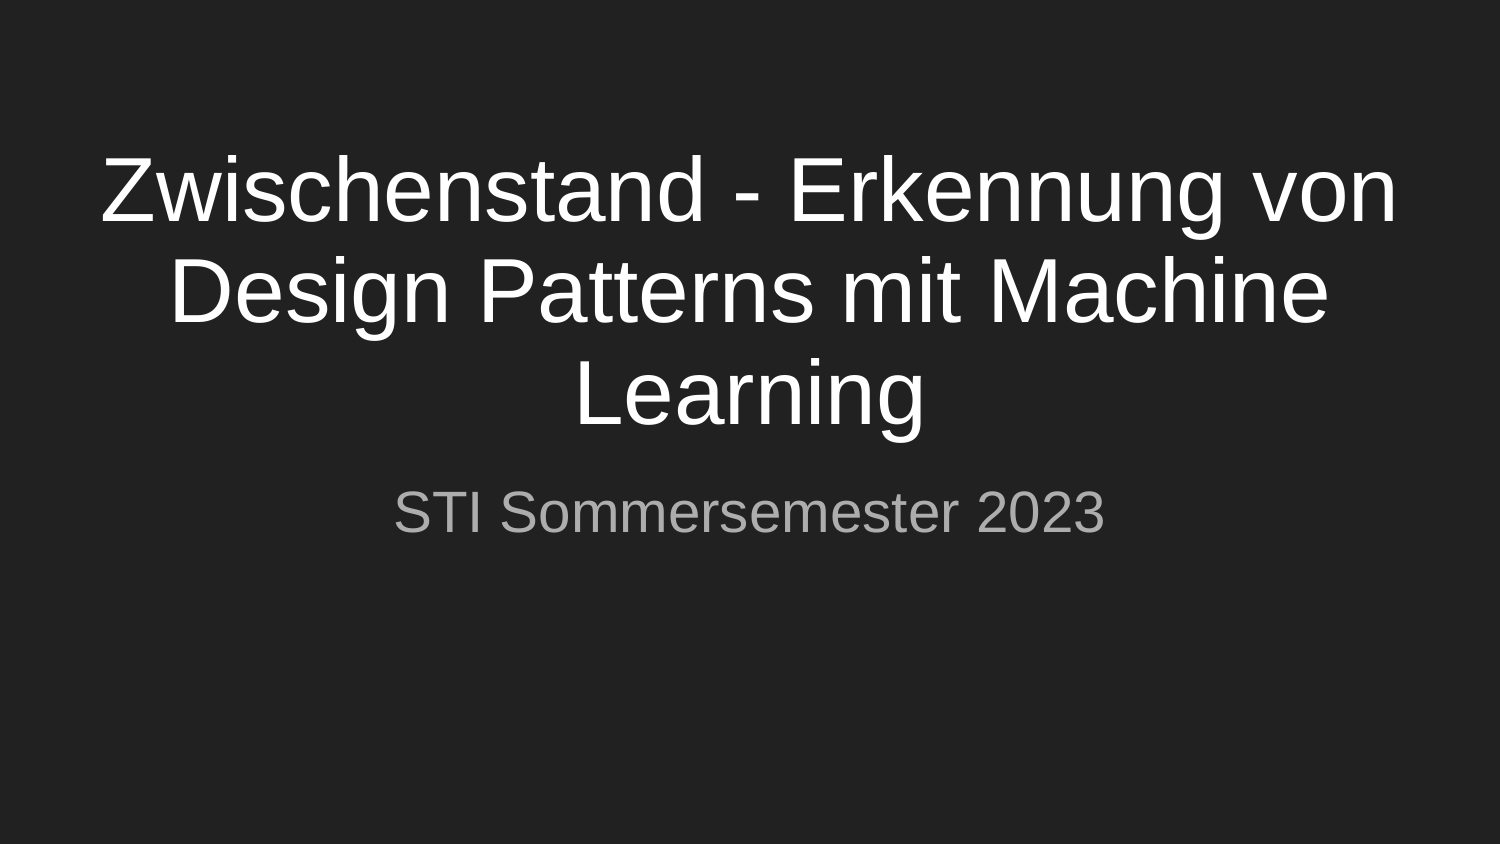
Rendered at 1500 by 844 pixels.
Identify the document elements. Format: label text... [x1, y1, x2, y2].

subtitle STI Sommersemester 2023 [51, 464, 1449, 595]
title Zwischenstand - Erkennung von Design Patterns mit Machine Learning [51, 122, 1449, 459]
